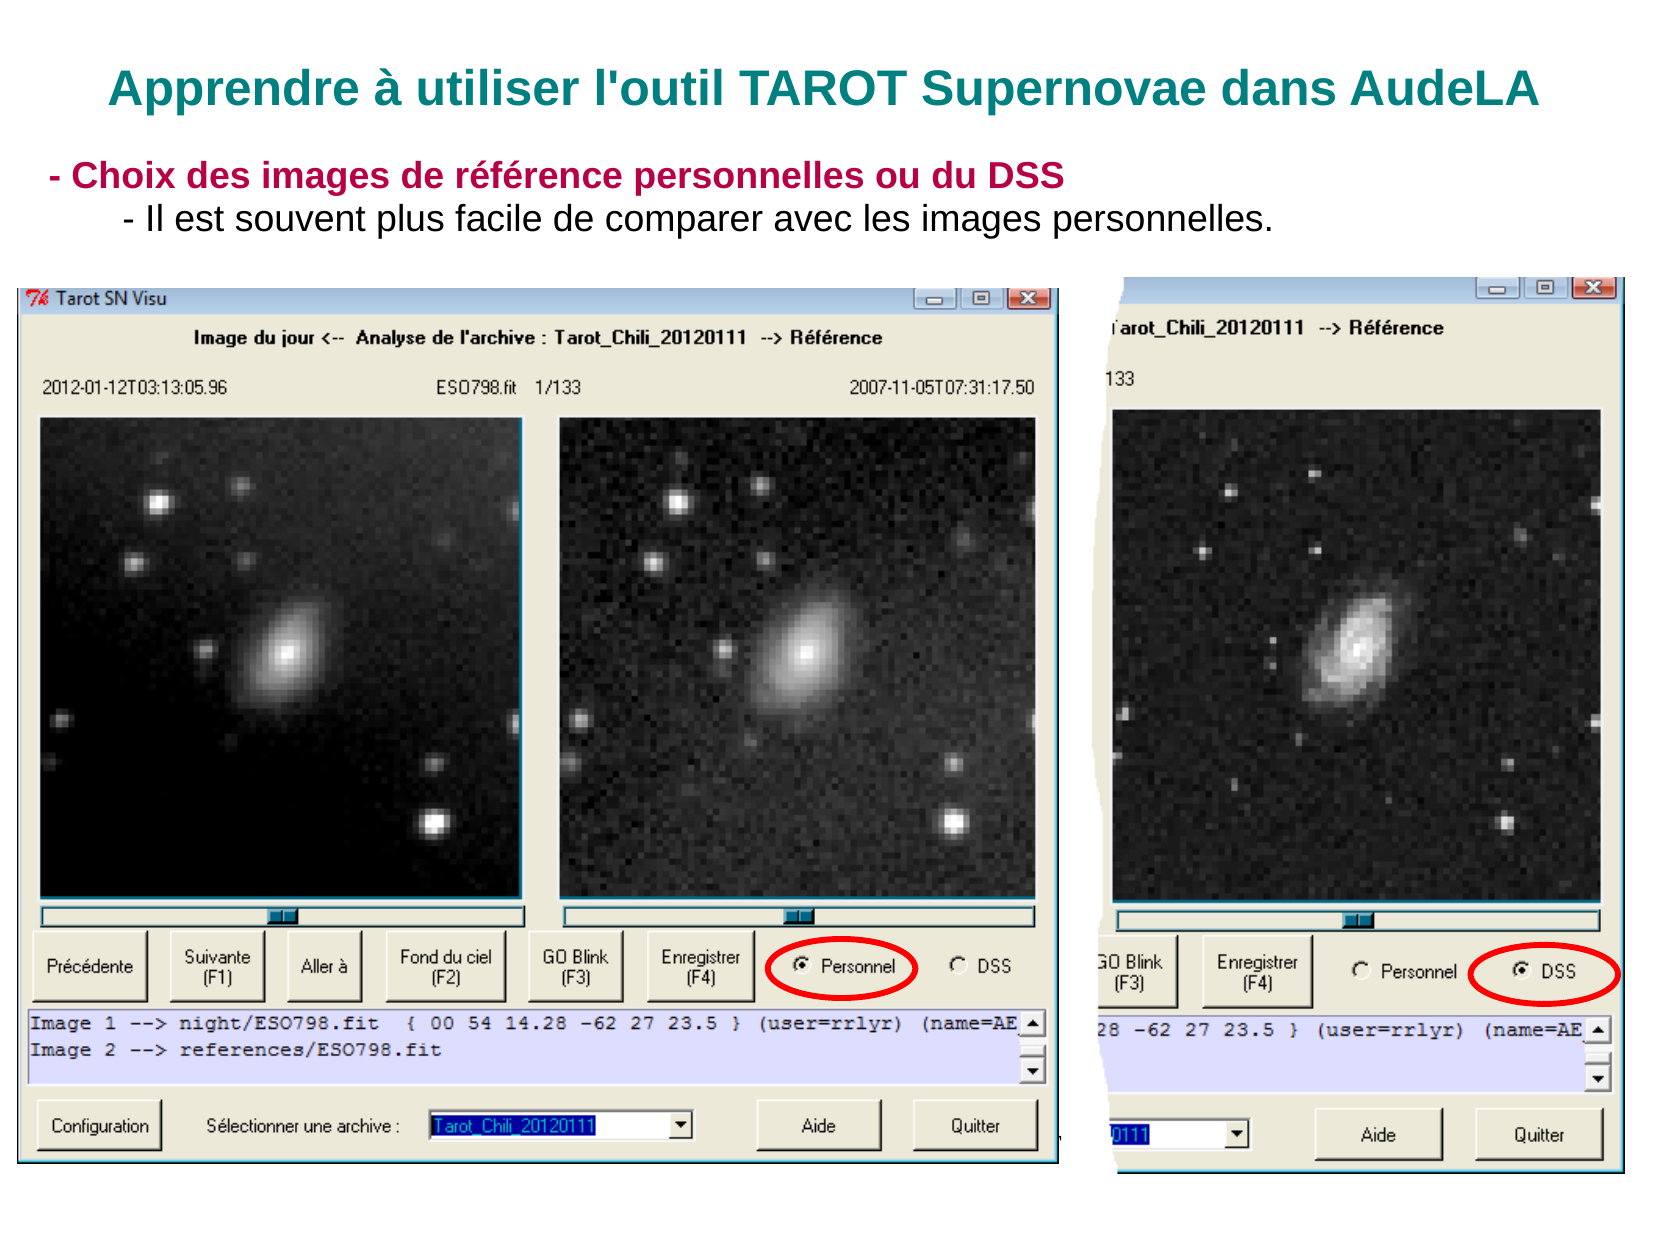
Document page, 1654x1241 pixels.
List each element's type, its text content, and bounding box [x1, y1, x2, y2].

picture [17, 288, 1059, 1164]
picture [1092, 277, 1625, 1174]
text_box - Choix des images de référence personnelles ou du DSS - Il est souvent plus facile de comparer avec les images personnelles. [33, 147, 1290, 248]
text_box Apprendre à utiliser l'outil TAROT Supernovae dans AudeLA [92, 53, 1557, 125]
